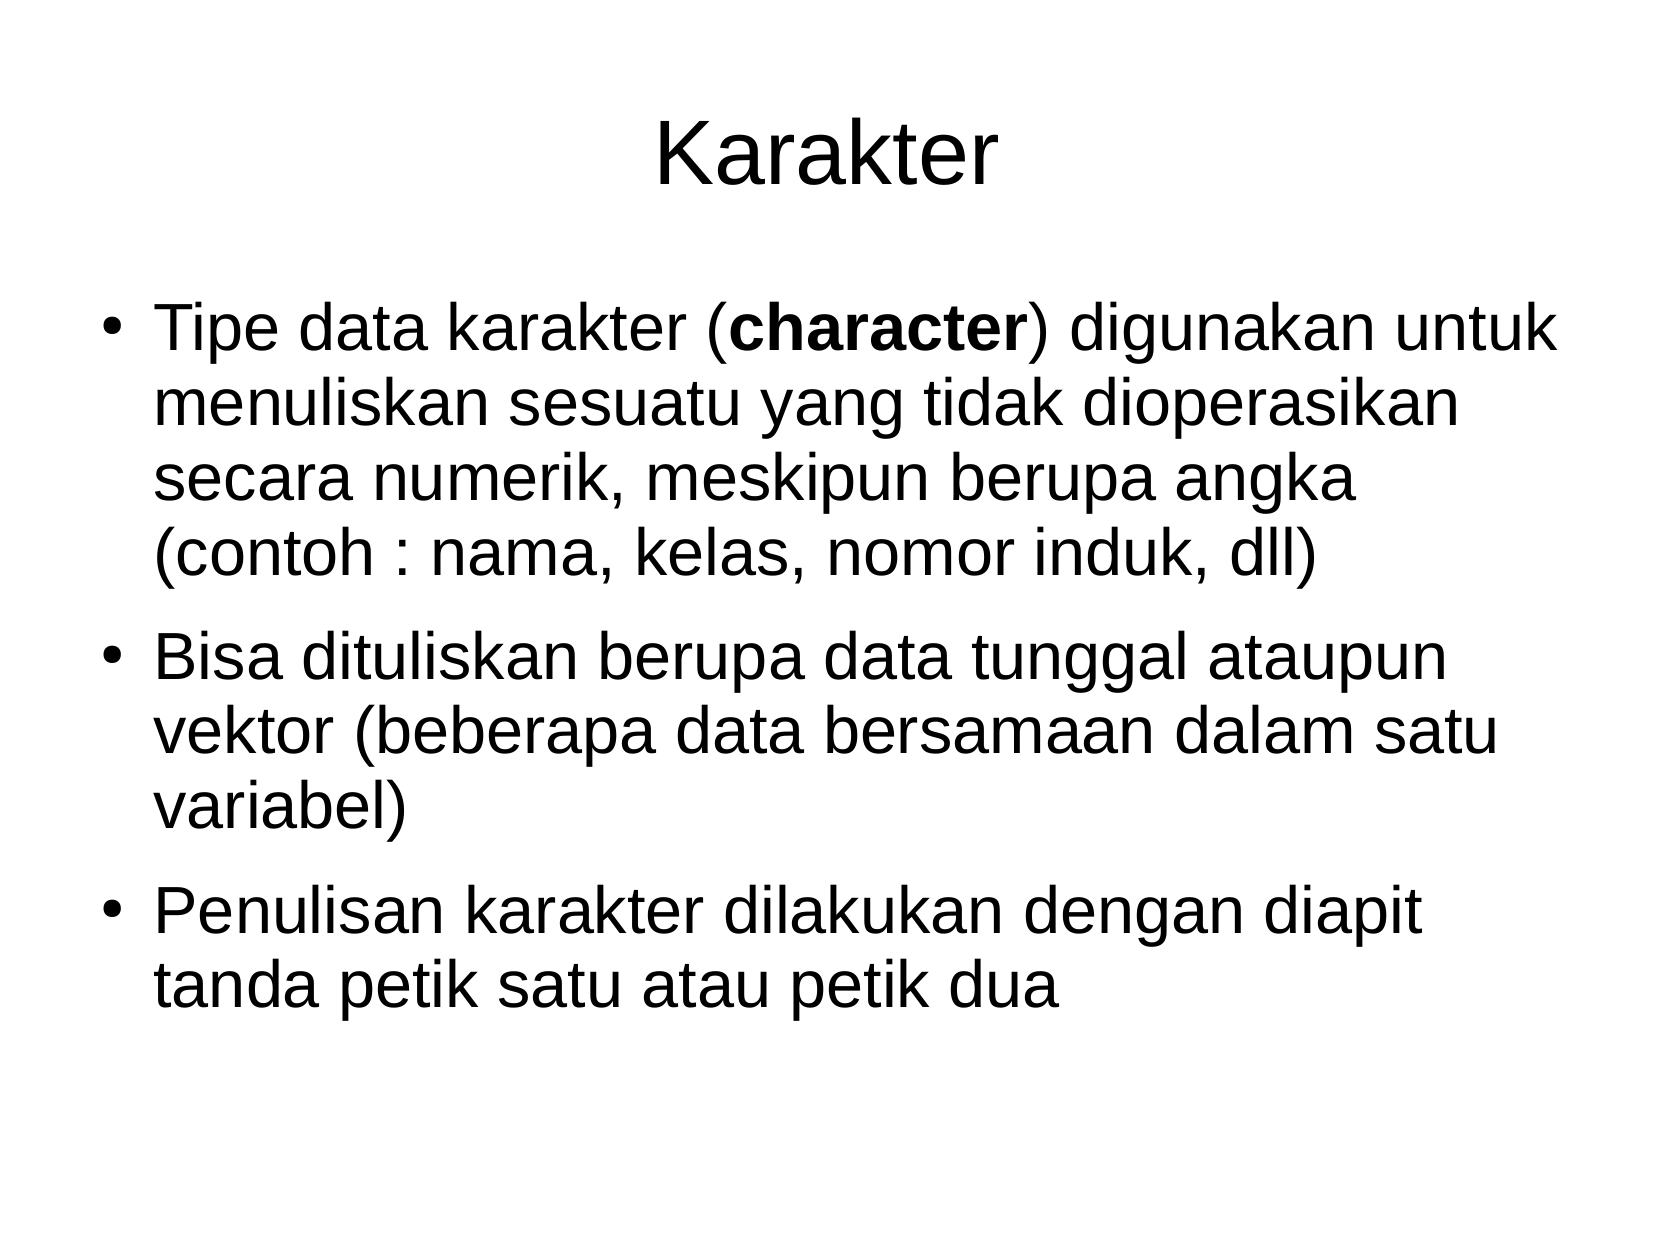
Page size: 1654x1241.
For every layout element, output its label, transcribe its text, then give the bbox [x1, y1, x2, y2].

title Karakter [82, 49, 1571, 257]
list Tipe data karakter (character) digunakan untuk menuliskan sesuatu yang tidak dioperasikan secara numerik, meskipun berupa angka (contoh : nama, kelas, nomor induk, dll) Bisa dituliskan berupa data tunggal ataupun vektor (beberapa data bersamaan dalam satu variabel) Penulisan karakter dilakukan dengan diapit tanda petik satu atau petik dua [82, 290, 1571, 1111]
